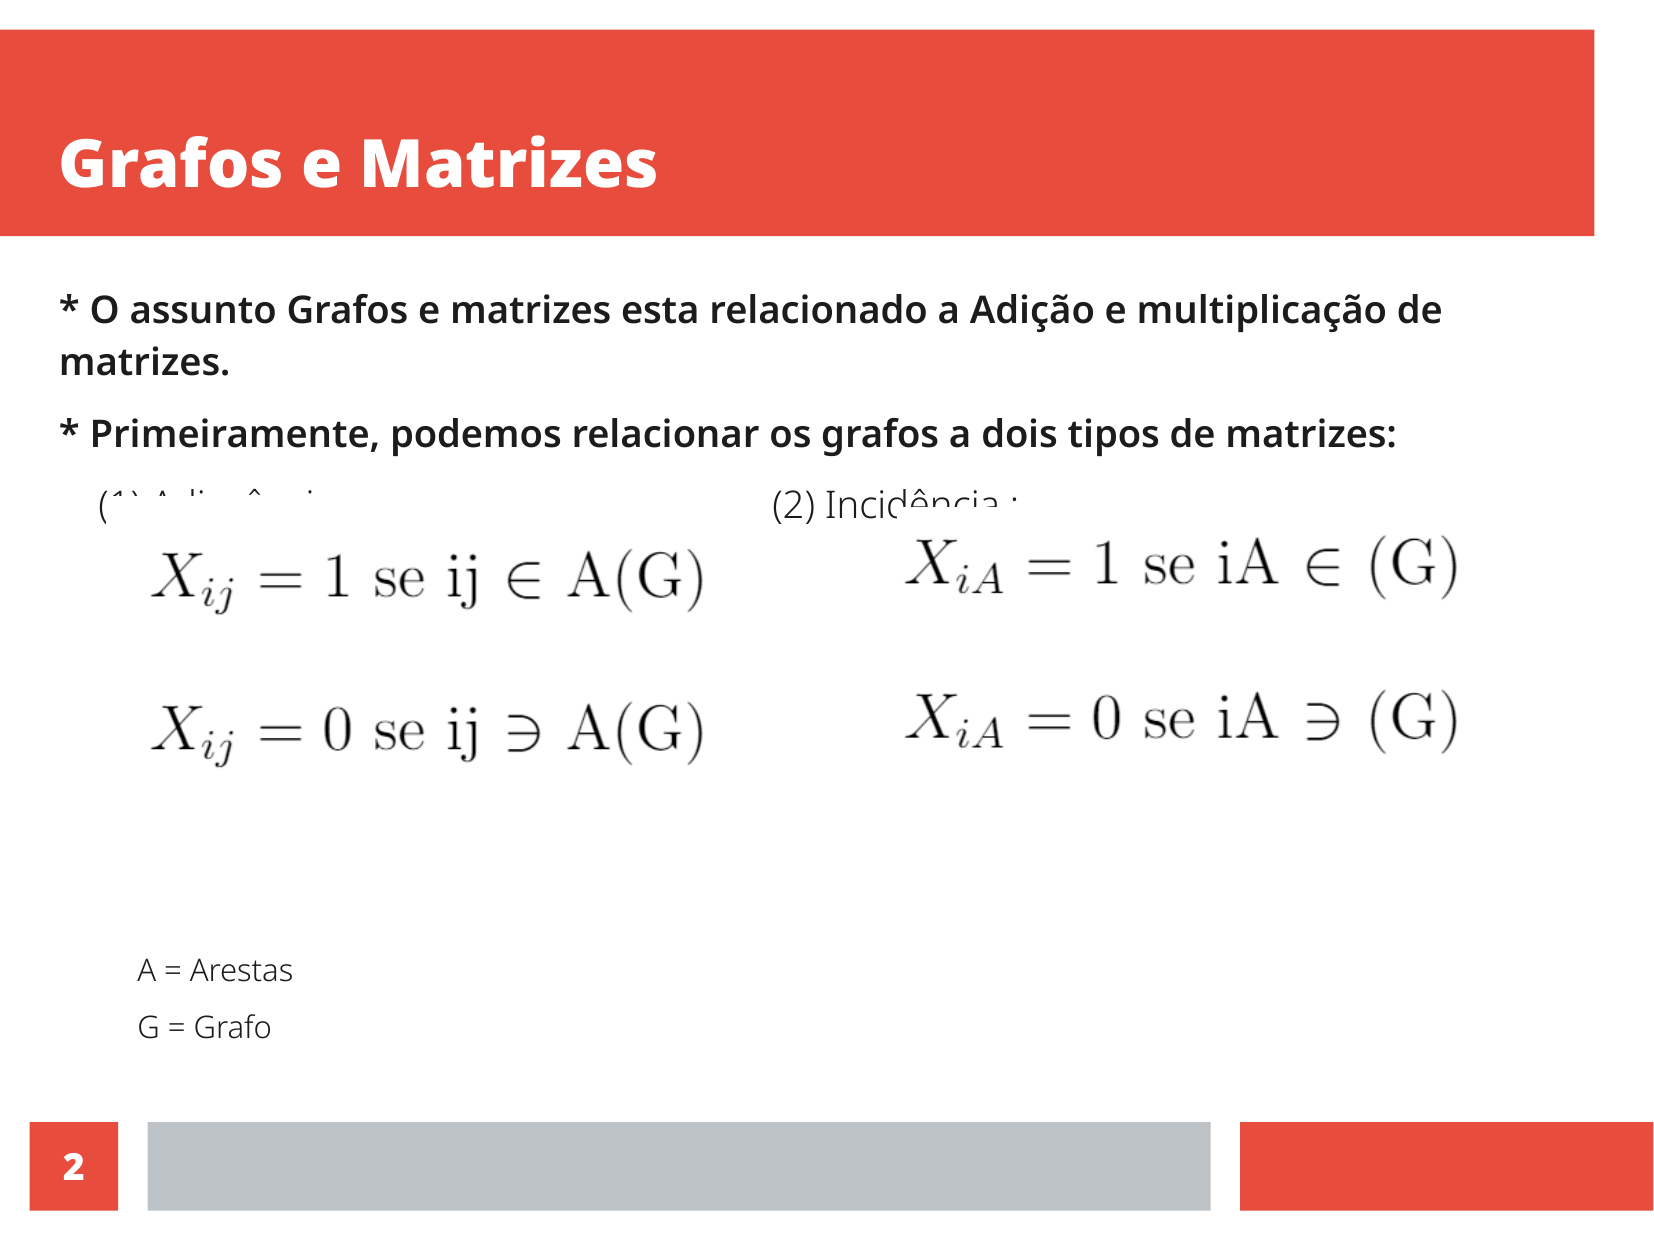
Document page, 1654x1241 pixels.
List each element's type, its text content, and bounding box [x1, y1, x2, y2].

list * O assunto Grafos e matrizes esta relacionado a Adição e multiplicação de matrizes. * Primeiramente, podemos relacionar os grafos a dois tipos de matrizes: (1) Adjacência : (2) Incidência : A = Arestas G = Grafo [59, 283, 1565, 1052]
title Grafos e Matrizes [59, 59, 1595, 207]
picture [106, 496, 756, 865]
picture [897, 507, 1489, 813]
